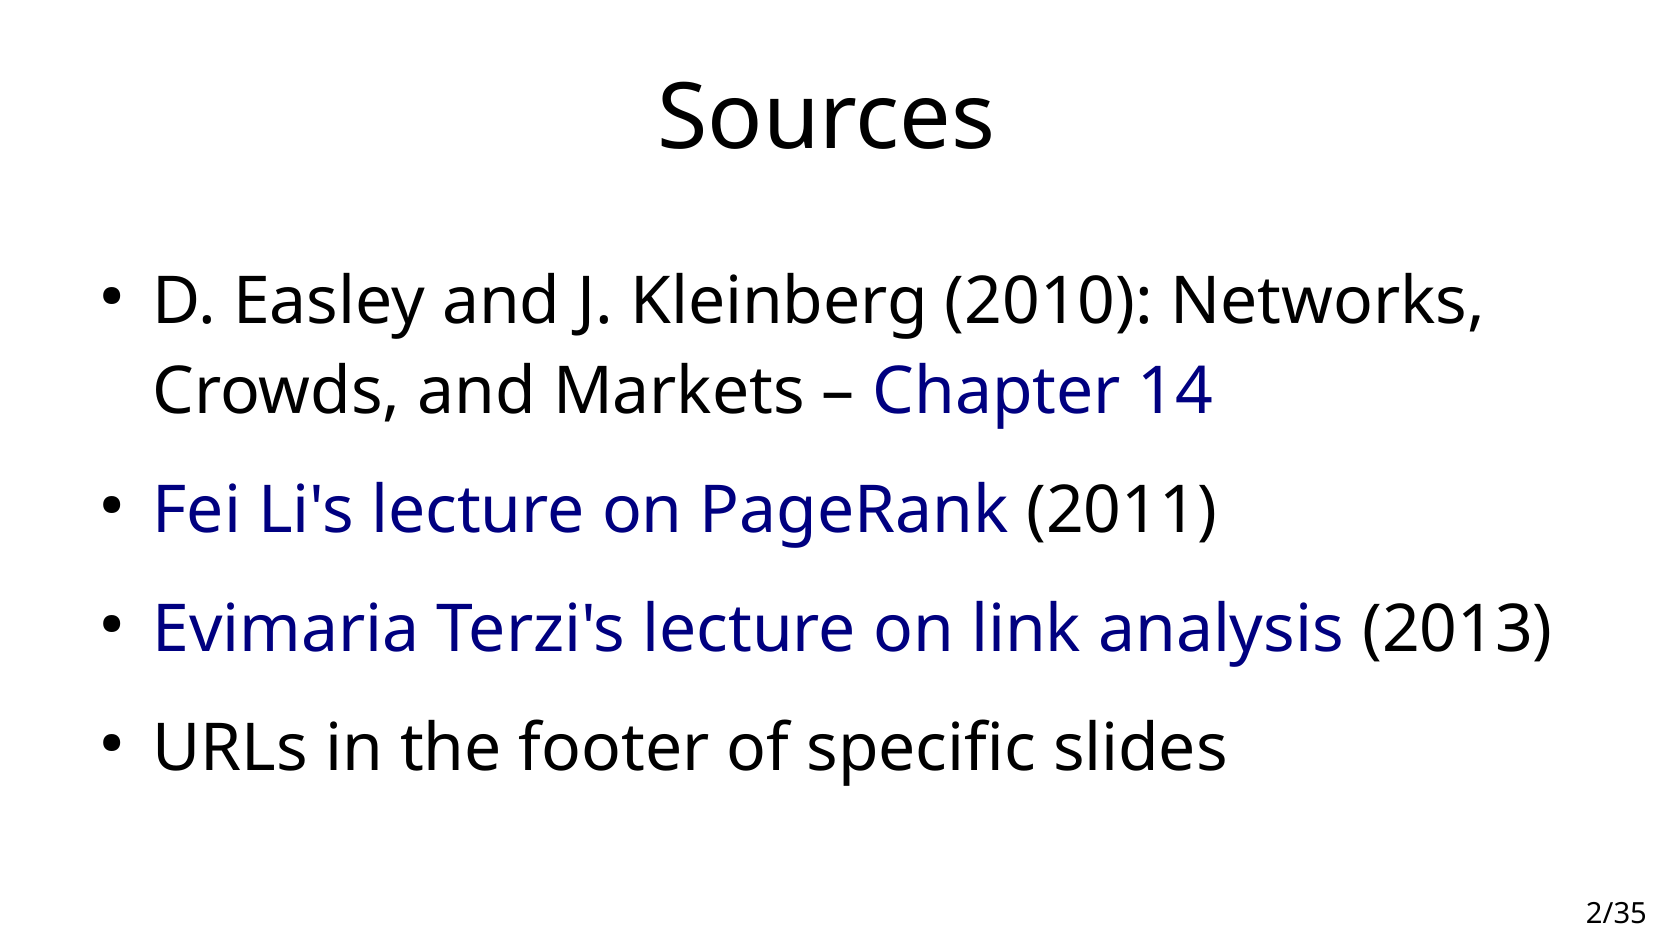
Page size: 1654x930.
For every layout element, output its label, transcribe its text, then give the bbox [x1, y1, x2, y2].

list D. Easley and J. Kleinberg (2010): Networks, Crowds, and Markets – Chapter 14 Fei Li's lecture on PageRank (2011) Evimaria Terzi's lecture on link analysis (2013) URLs in the footer of specific slides [82, 252, 1571, 793]
title Sources [82, 1, 1571, 225]
